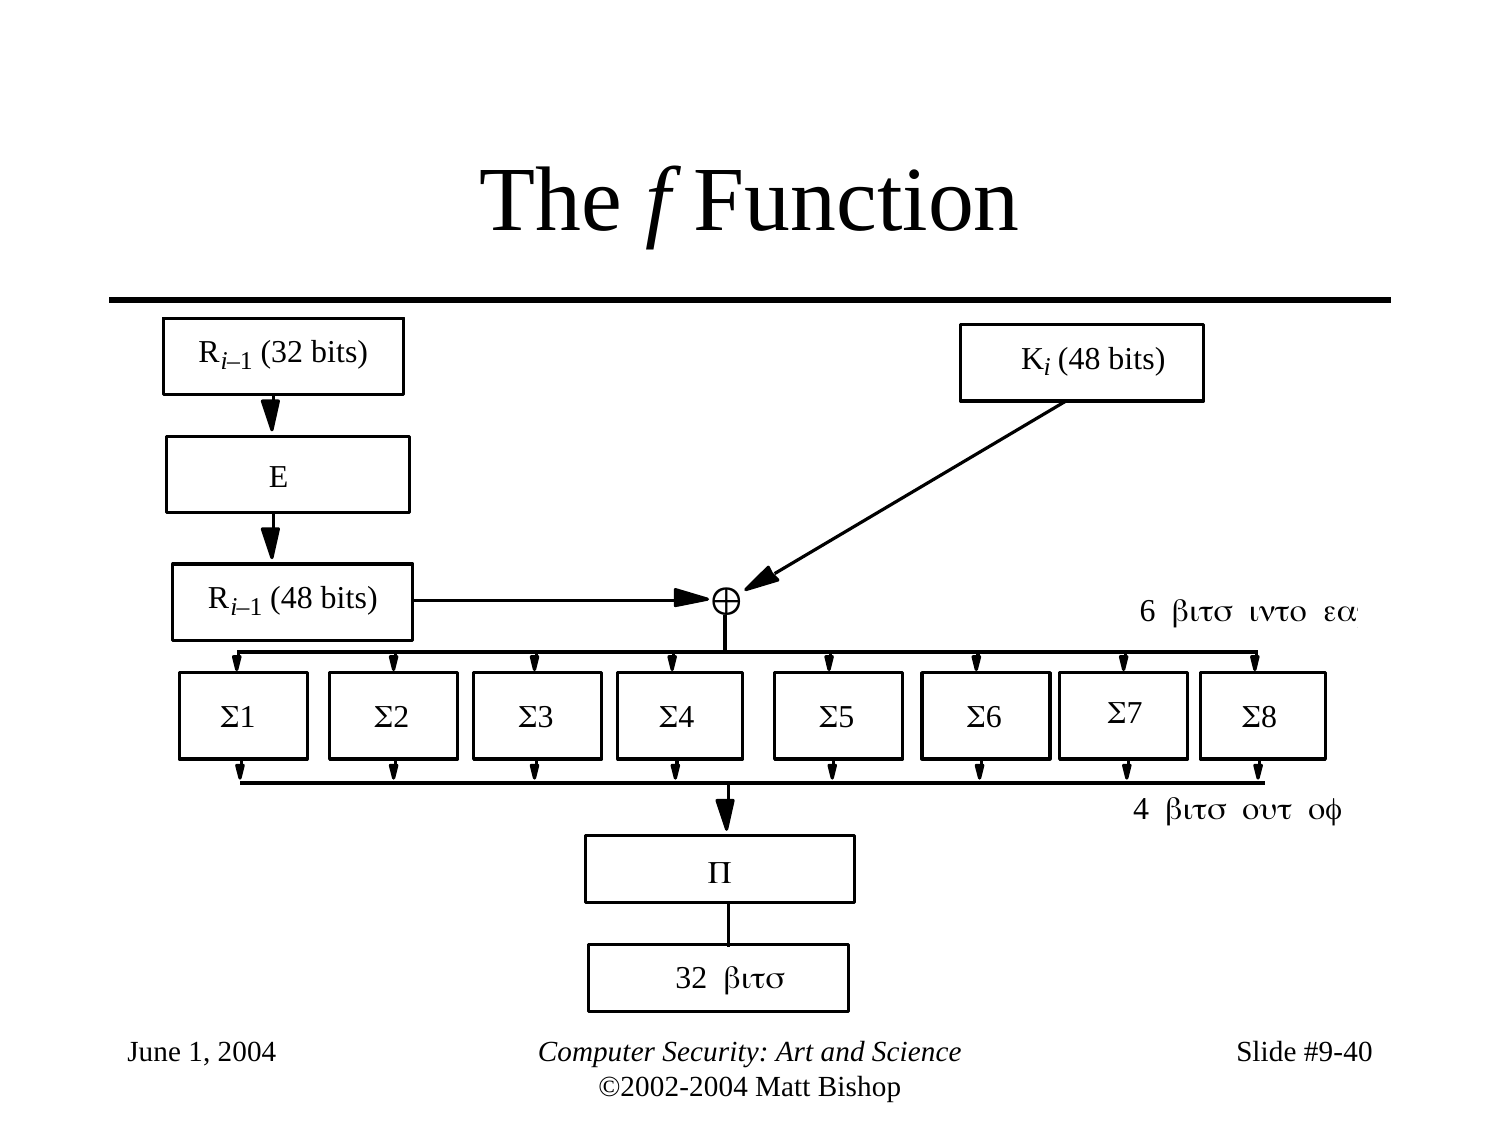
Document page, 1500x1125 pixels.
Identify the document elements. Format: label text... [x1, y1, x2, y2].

picture [159, 317, 1358, 1018]
text_box ©2002-2004 Matt Bishop [512, 1025, 988, 1101]
text_box [112, 1025, 426, 1101]
title The f Function [112, 99, 1388, 288]
text_box Slide #9-<number> [1074, 1025, 1388, 1101]
